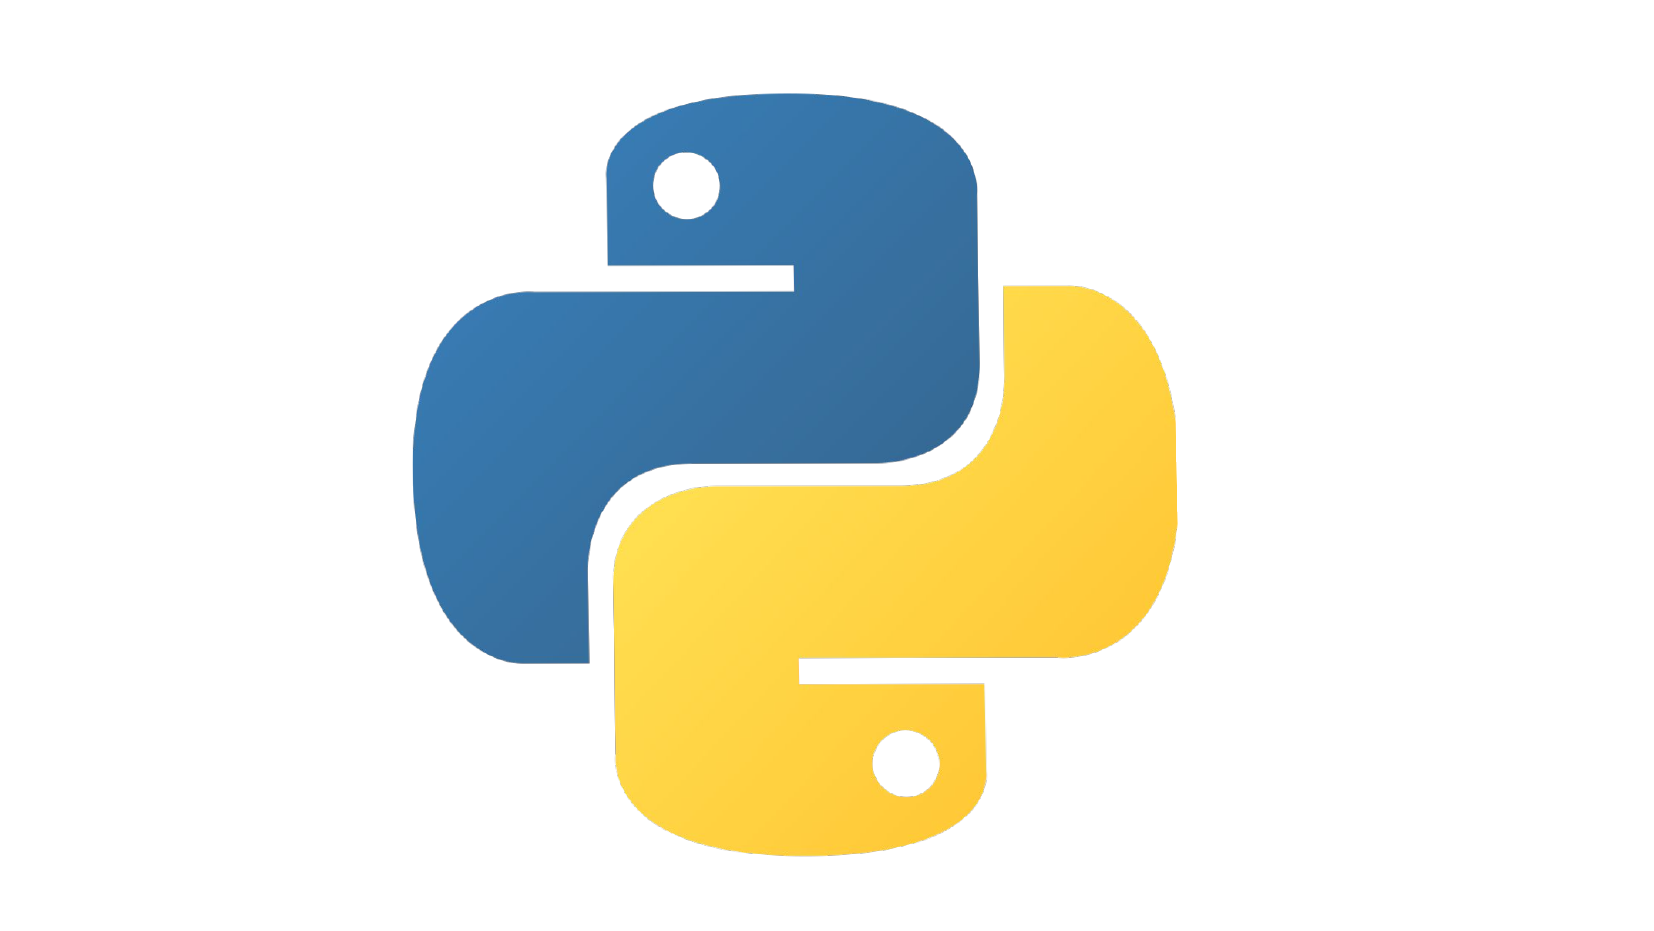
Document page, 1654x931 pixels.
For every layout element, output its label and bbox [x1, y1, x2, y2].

picture [406, 92, 1182, 857]
